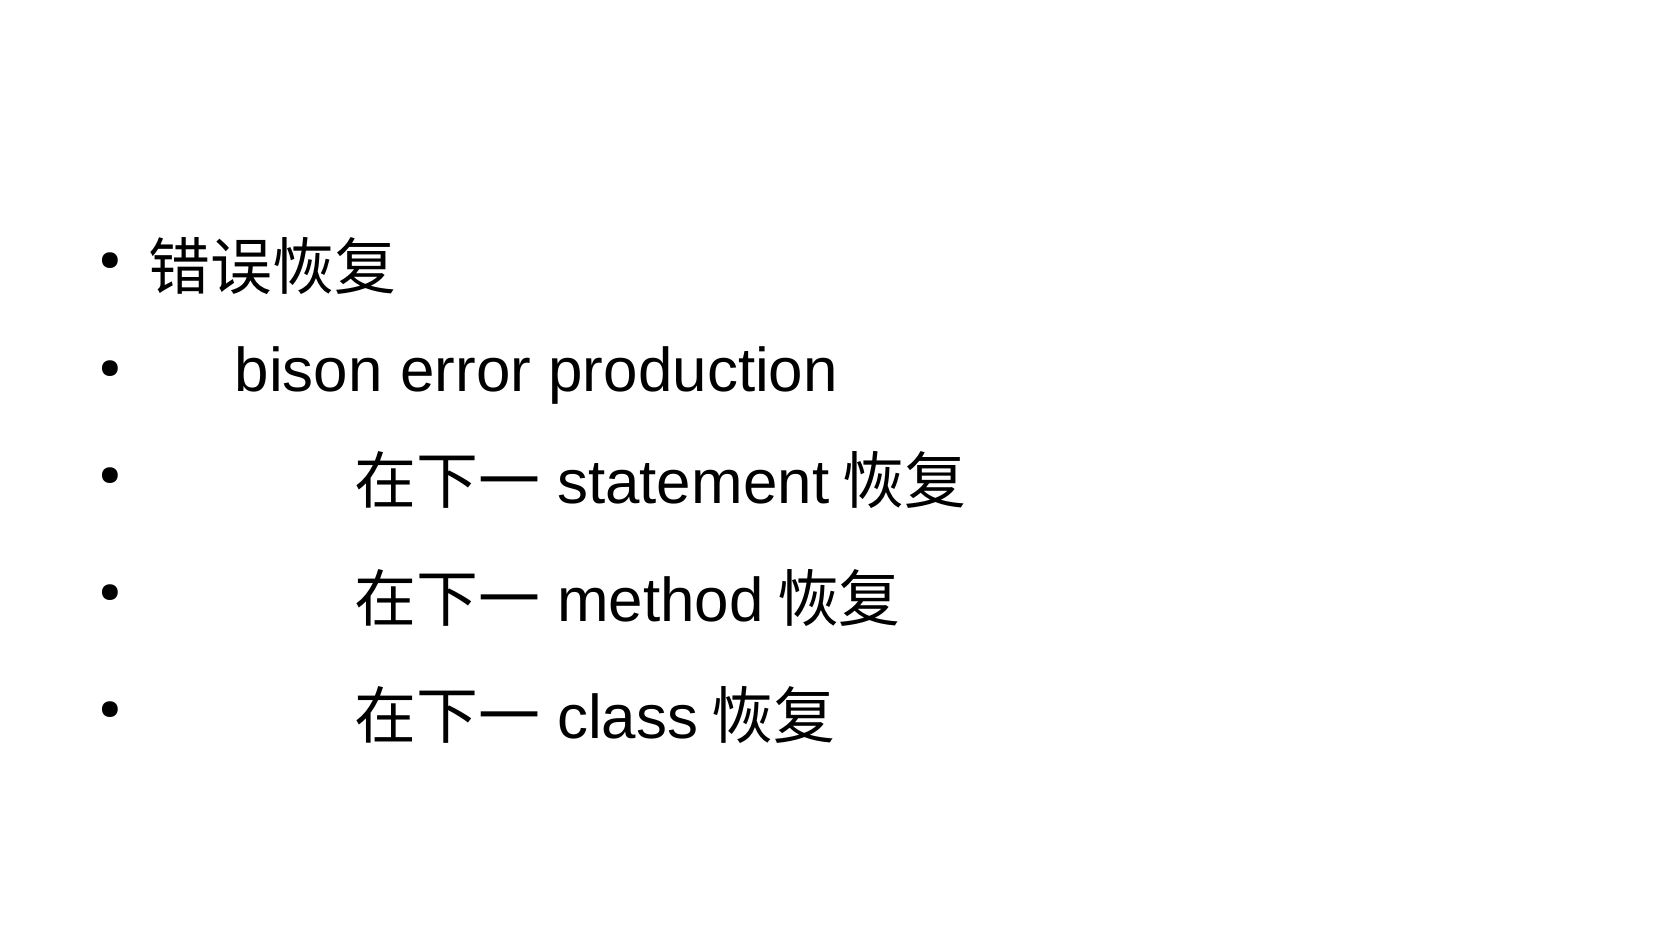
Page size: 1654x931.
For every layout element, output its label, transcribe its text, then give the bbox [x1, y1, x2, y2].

list 错误恢复 bison error production 在下一statement恢复 在下一method恢复 在下一class恢复 [82, 217, 1571, 758]
